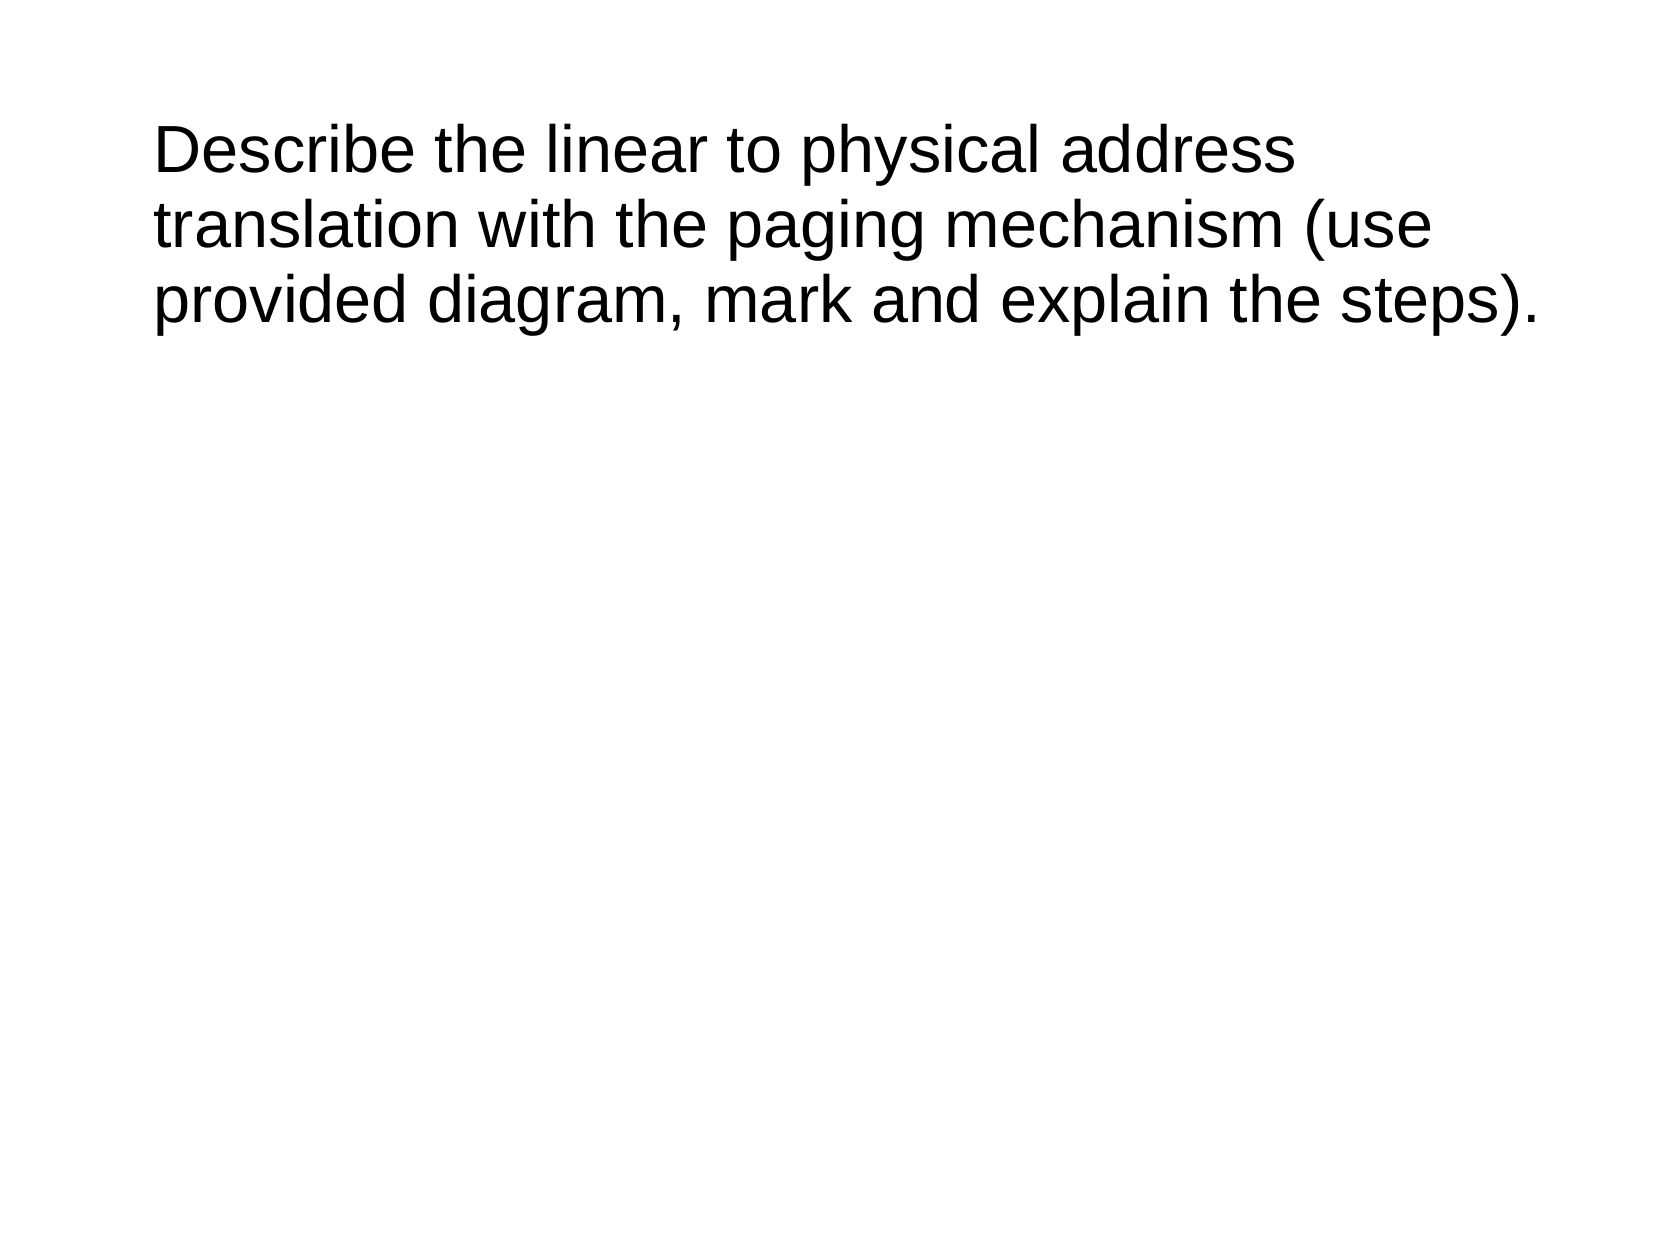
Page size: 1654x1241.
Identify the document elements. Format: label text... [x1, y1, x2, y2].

list Describe the linear to physical address translation with the paging mechanism (use provided diagram, mark and explain the steps). [82, 112, 1571, 1010]
